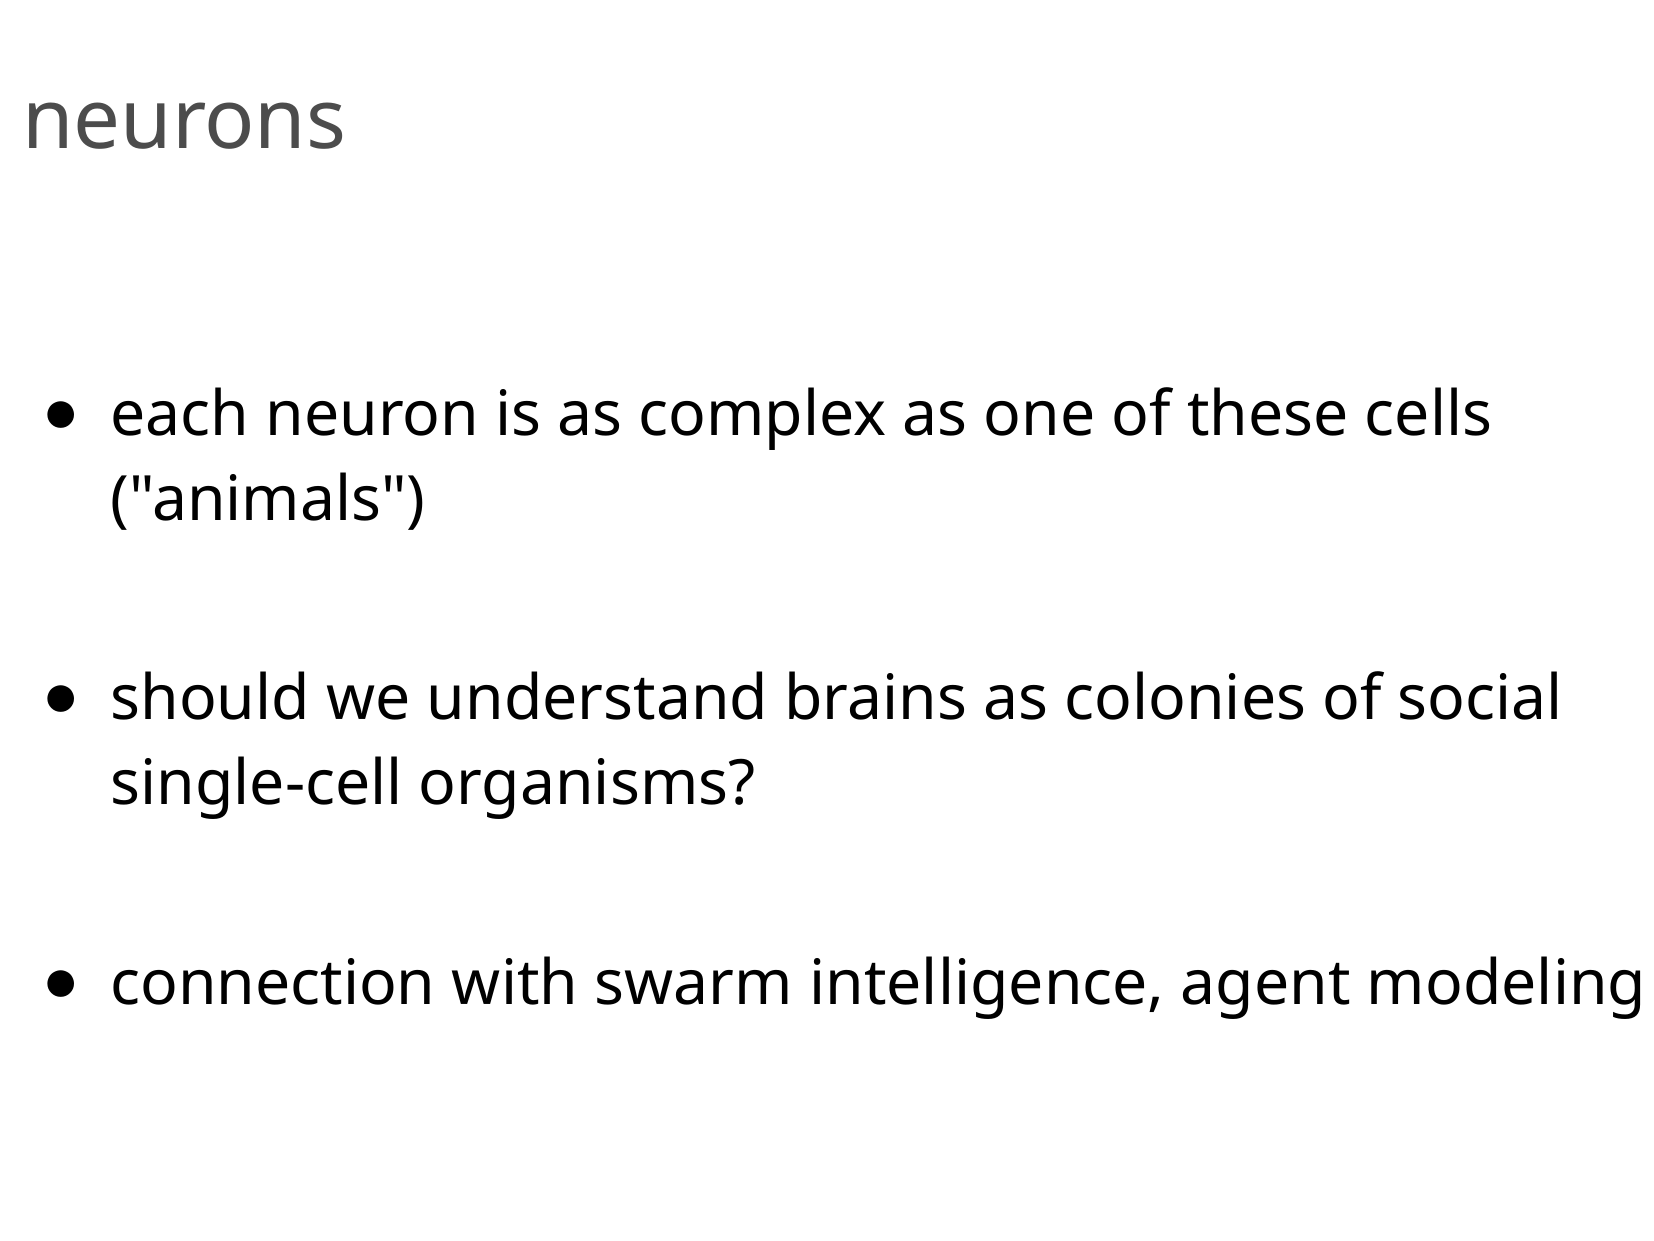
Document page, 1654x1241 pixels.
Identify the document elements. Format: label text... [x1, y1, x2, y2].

list each neuron is as complex as one of these cells ("animals") should we understand brains as colonies of social single-cell organisms? connection with swarm intelligence, agent modeling [25, 226, 1654, 1166]
title neurons [22, 19, 1654, 213]
